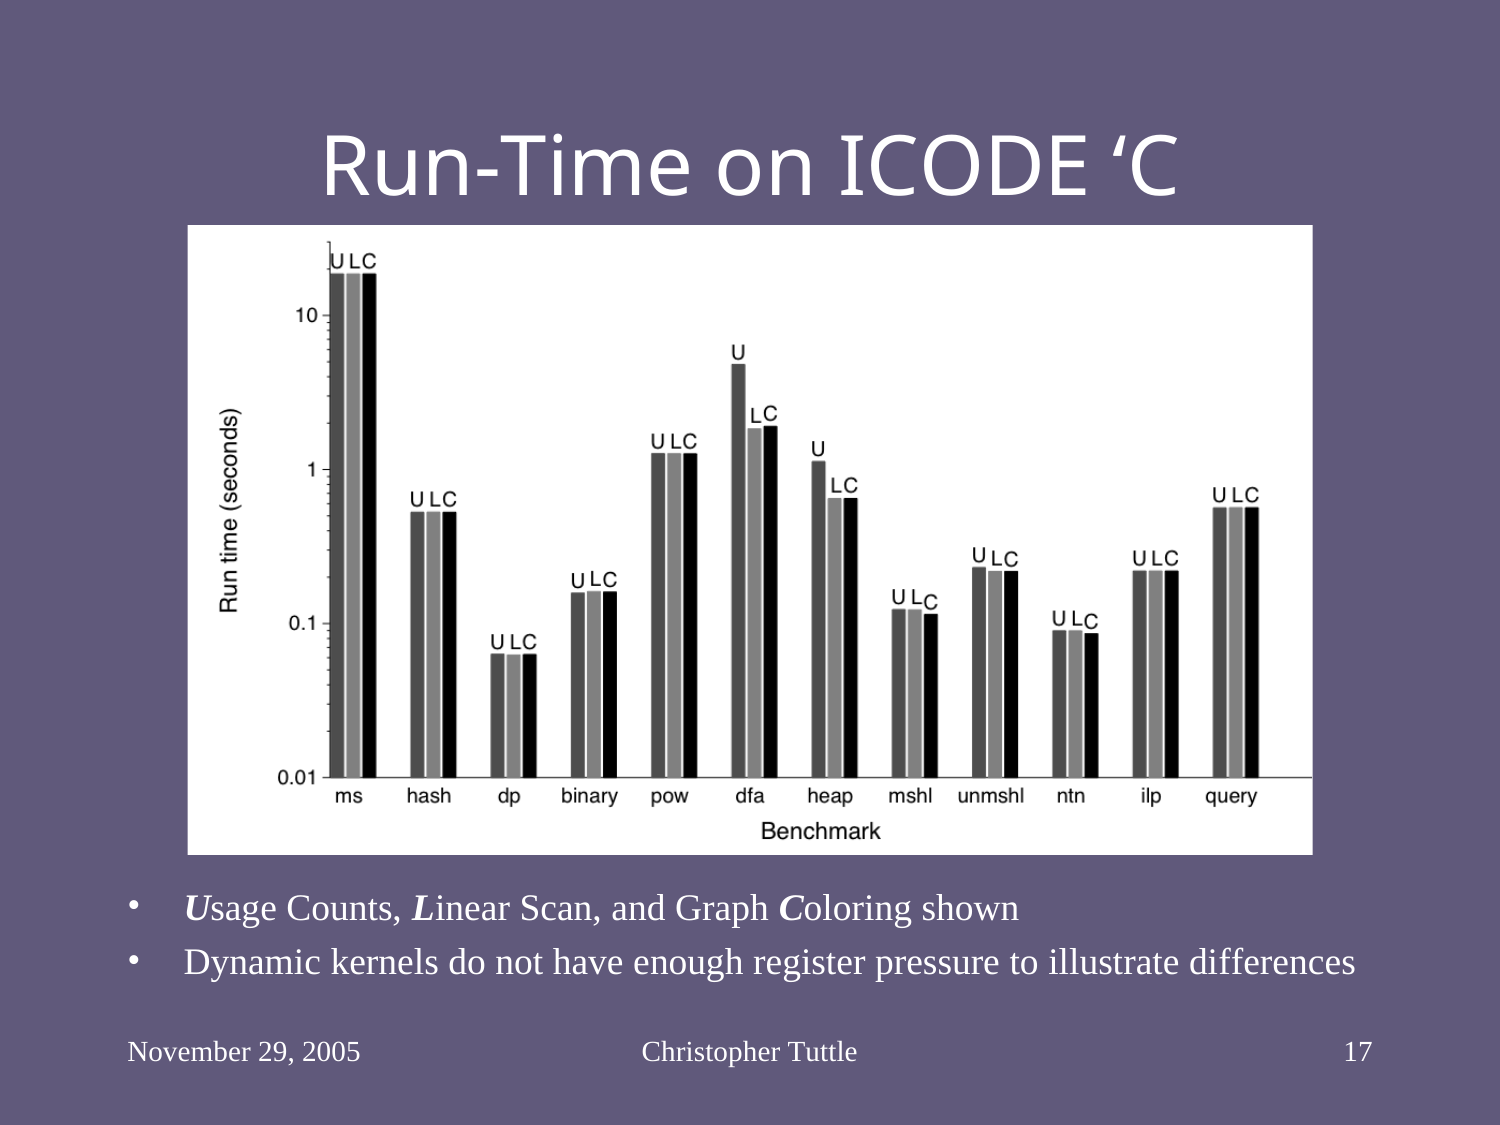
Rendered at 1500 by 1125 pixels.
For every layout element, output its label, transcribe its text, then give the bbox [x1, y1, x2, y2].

title Run-Time on ICODE ‘C [112, 87, 1388, 238]
picture [187, 224, 1313, 855]
list Usage Counts, Linear Scan, and Graph Coloring shown Dynamic kernels do not have enough register pressure to illustrate differences [112, 875, 1388, 1000]
